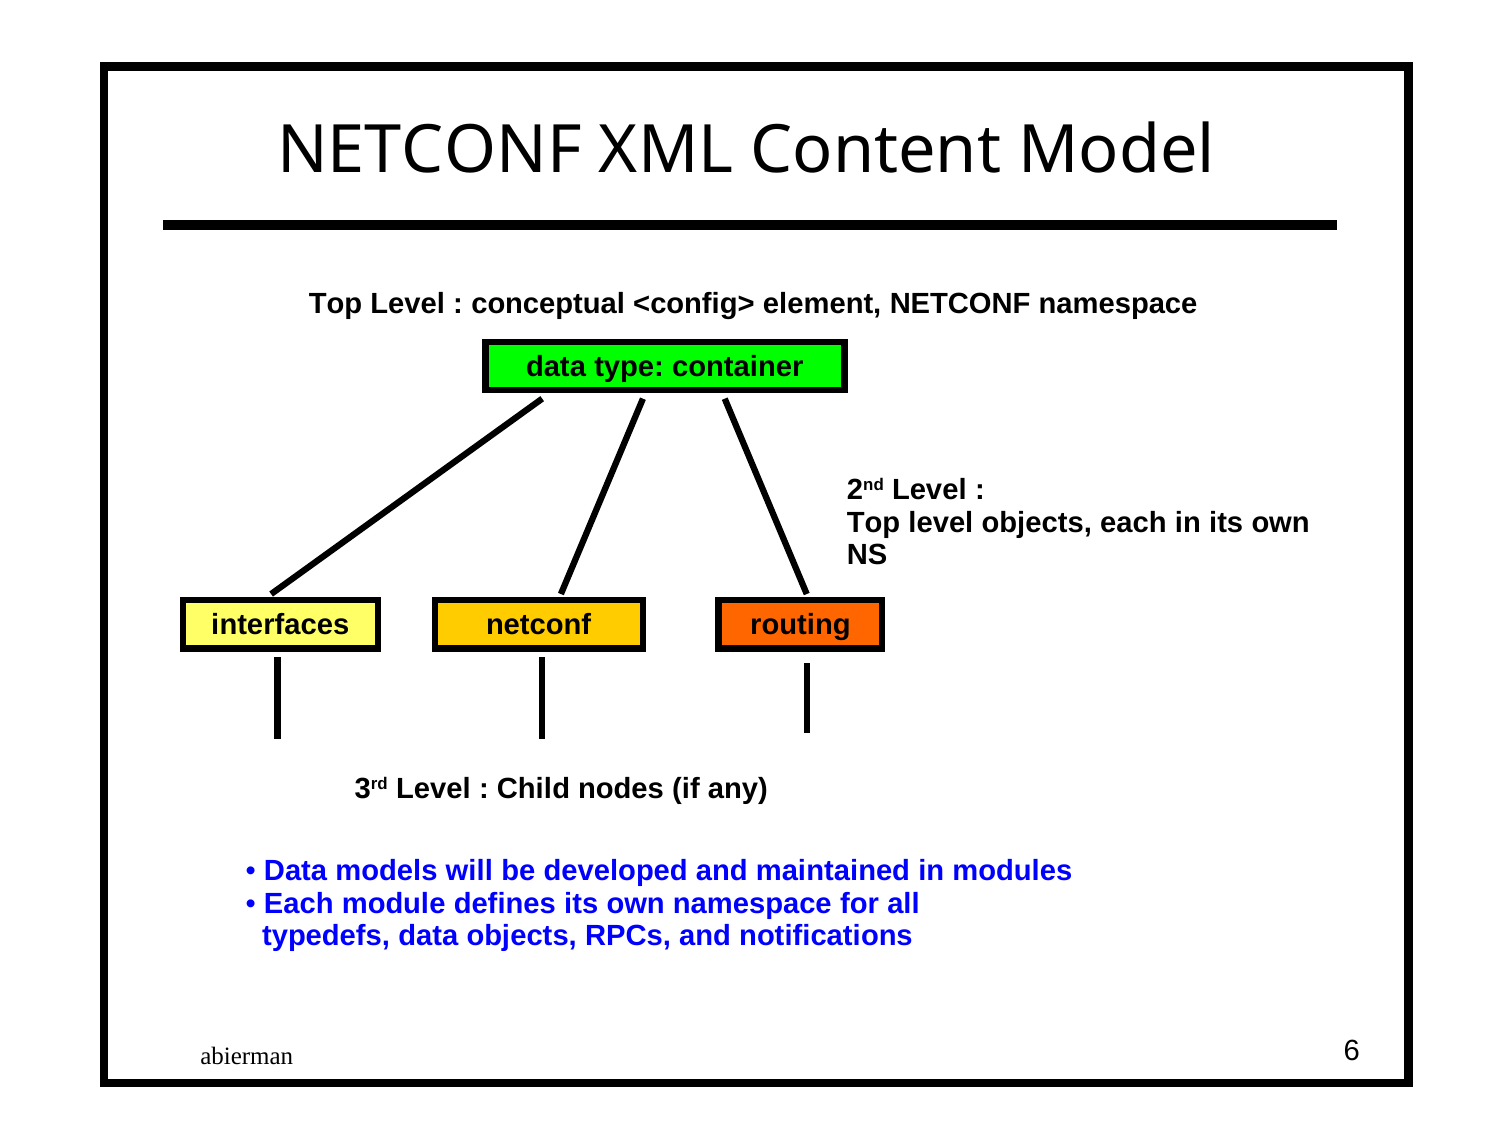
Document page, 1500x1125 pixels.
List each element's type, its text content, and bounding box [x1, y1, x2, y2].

text_box netconf [434, 600, 643, 649]
title NETCONF XML Content Model [162, 87, 1332, 200]
text_box data type: container [485, 341, 845, 391]
text_box Data models will be developed and maintained in modules Each module defines its own namespace for all typedefs, data objects, RPCs, and notifications [230, 846, 1089, 960]
text_box 2nd Level : Top level objects, each in its own NS [832, 465, 1374, 579]
text_box Top Level : conceptual <config> element, NETCONF namespace [294, 278, 1214, 328]
text_box 3rd Level : Child nodes (if any) [339, 764, 784, 813]
text_box routing [718, 600, 883, 649]
text_box interfaces [182, 600, 379, 649]
